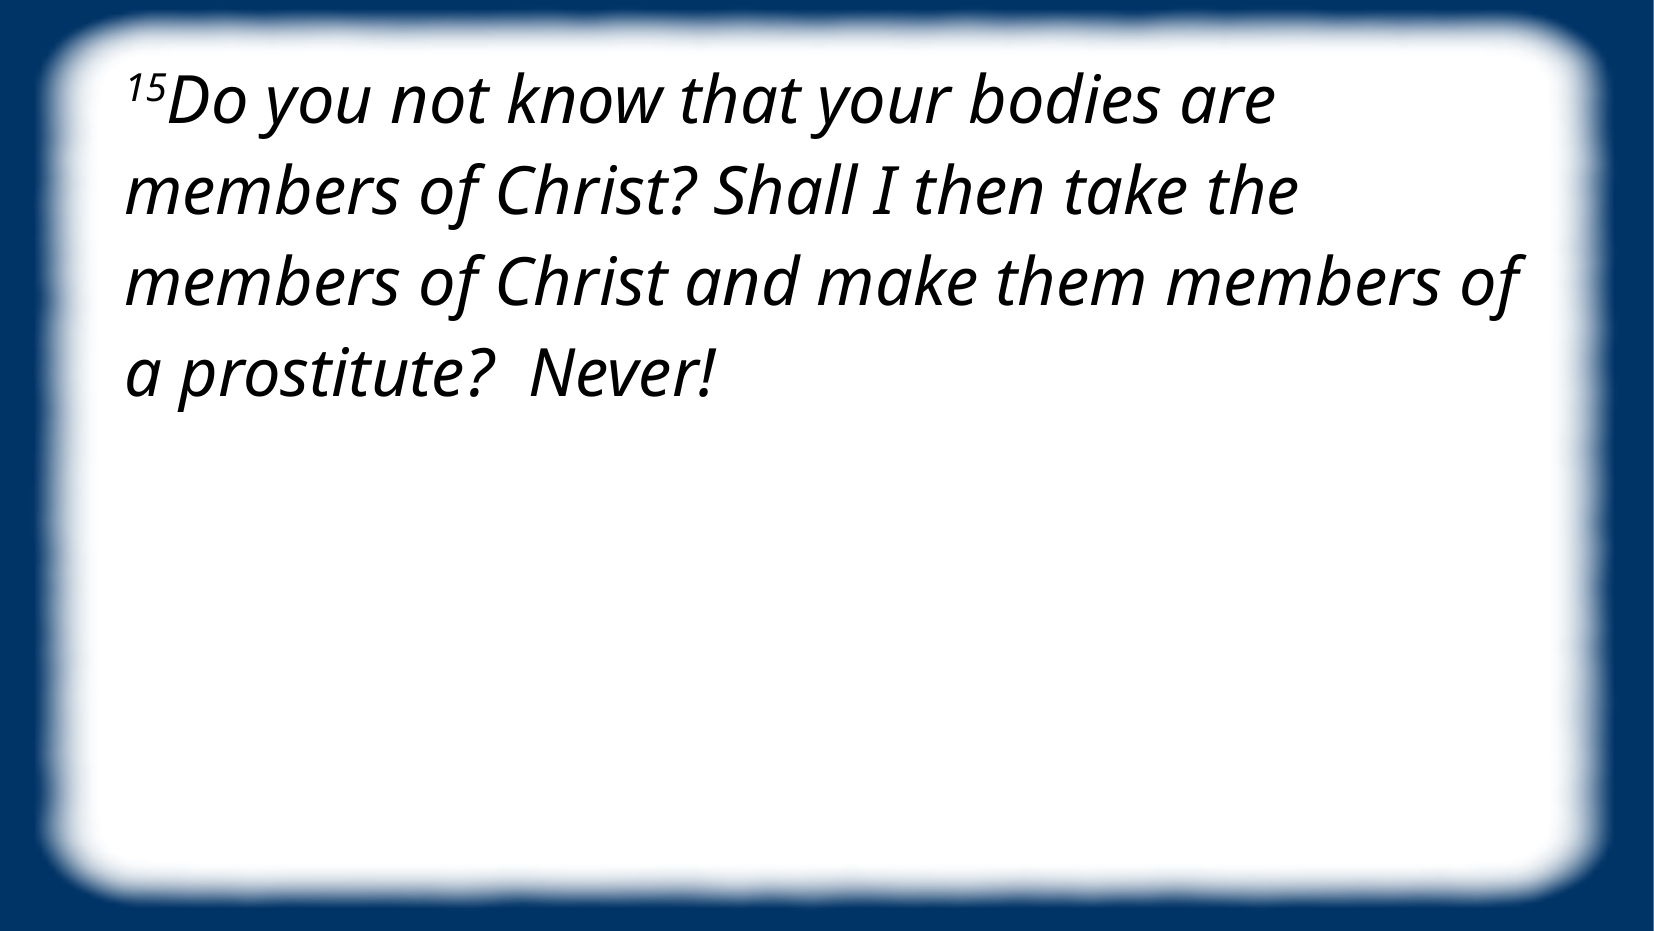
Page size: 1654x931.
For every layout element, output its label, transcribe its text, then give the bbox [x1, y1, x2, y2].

picture [0, 0, 1654, 931]
text_box 15Do you not know that your bodies are members of Christ? Shall I then take the members of Christ and make them members of a prostitute? Never! [109, 45, 1565, 451]
